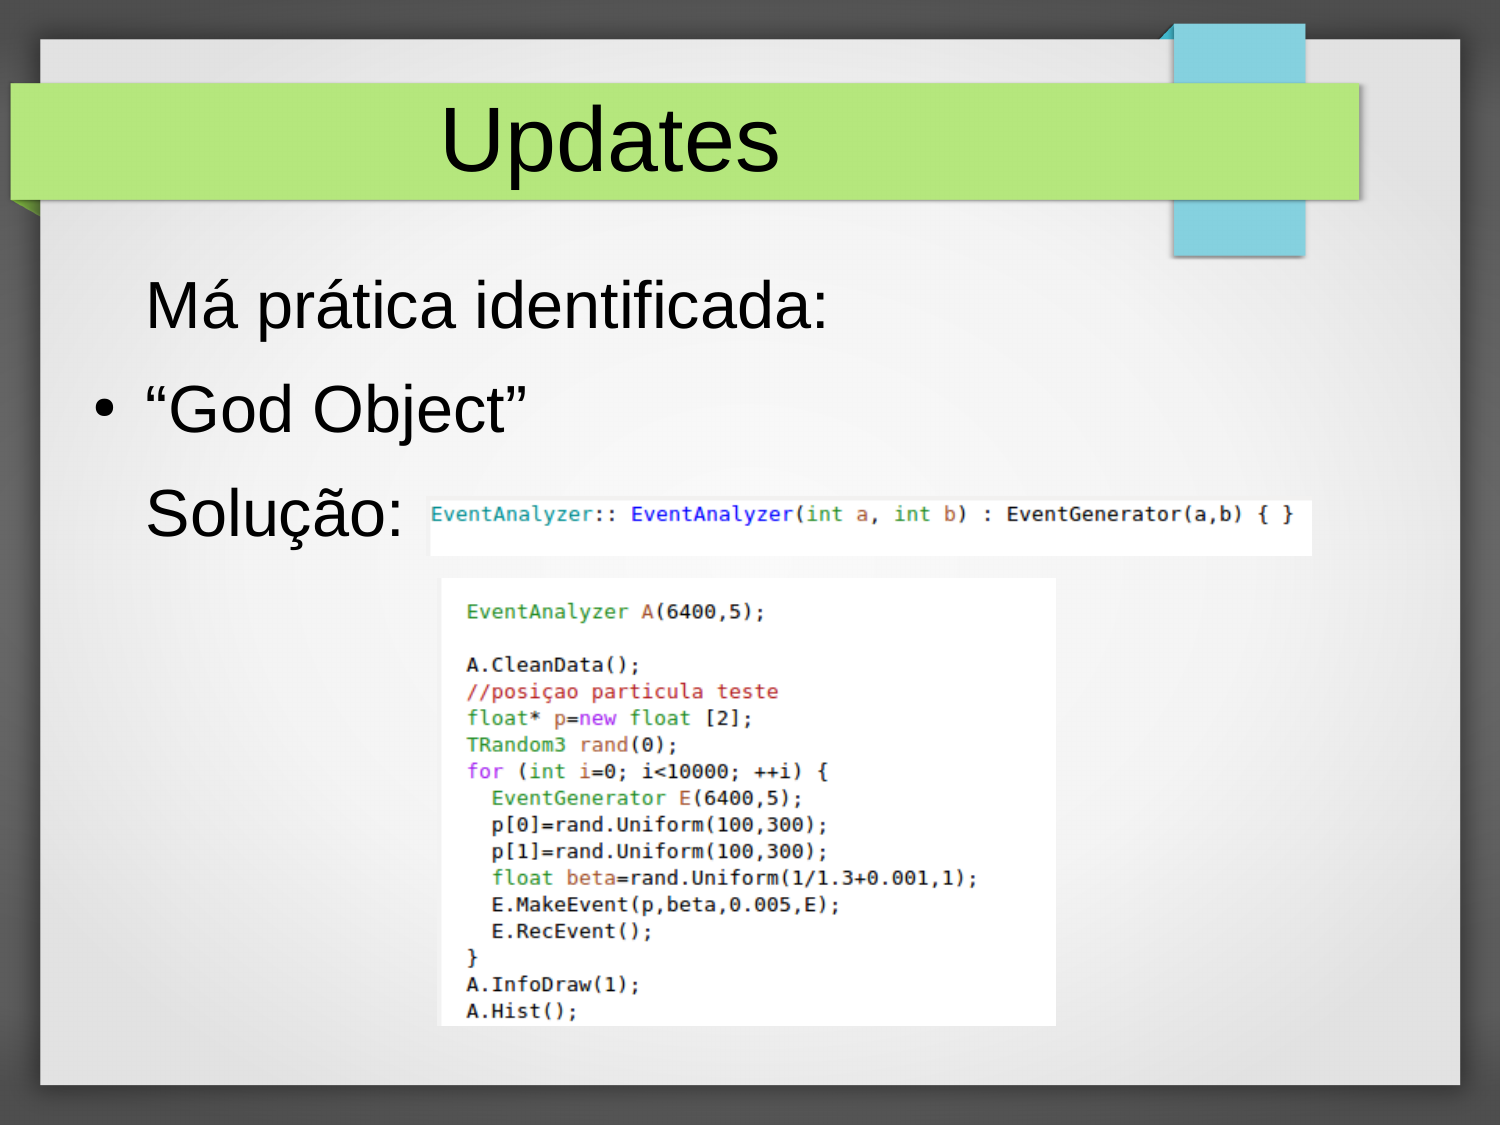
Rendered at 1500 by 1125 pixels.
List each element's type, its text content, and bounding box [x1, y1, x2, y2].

title Updates [75, 85, 1147, 193]
list Má prática identificada: “God Object” Solução: [75, 267, 1425, 921]
picture [0, 0, 1500, 1125]
